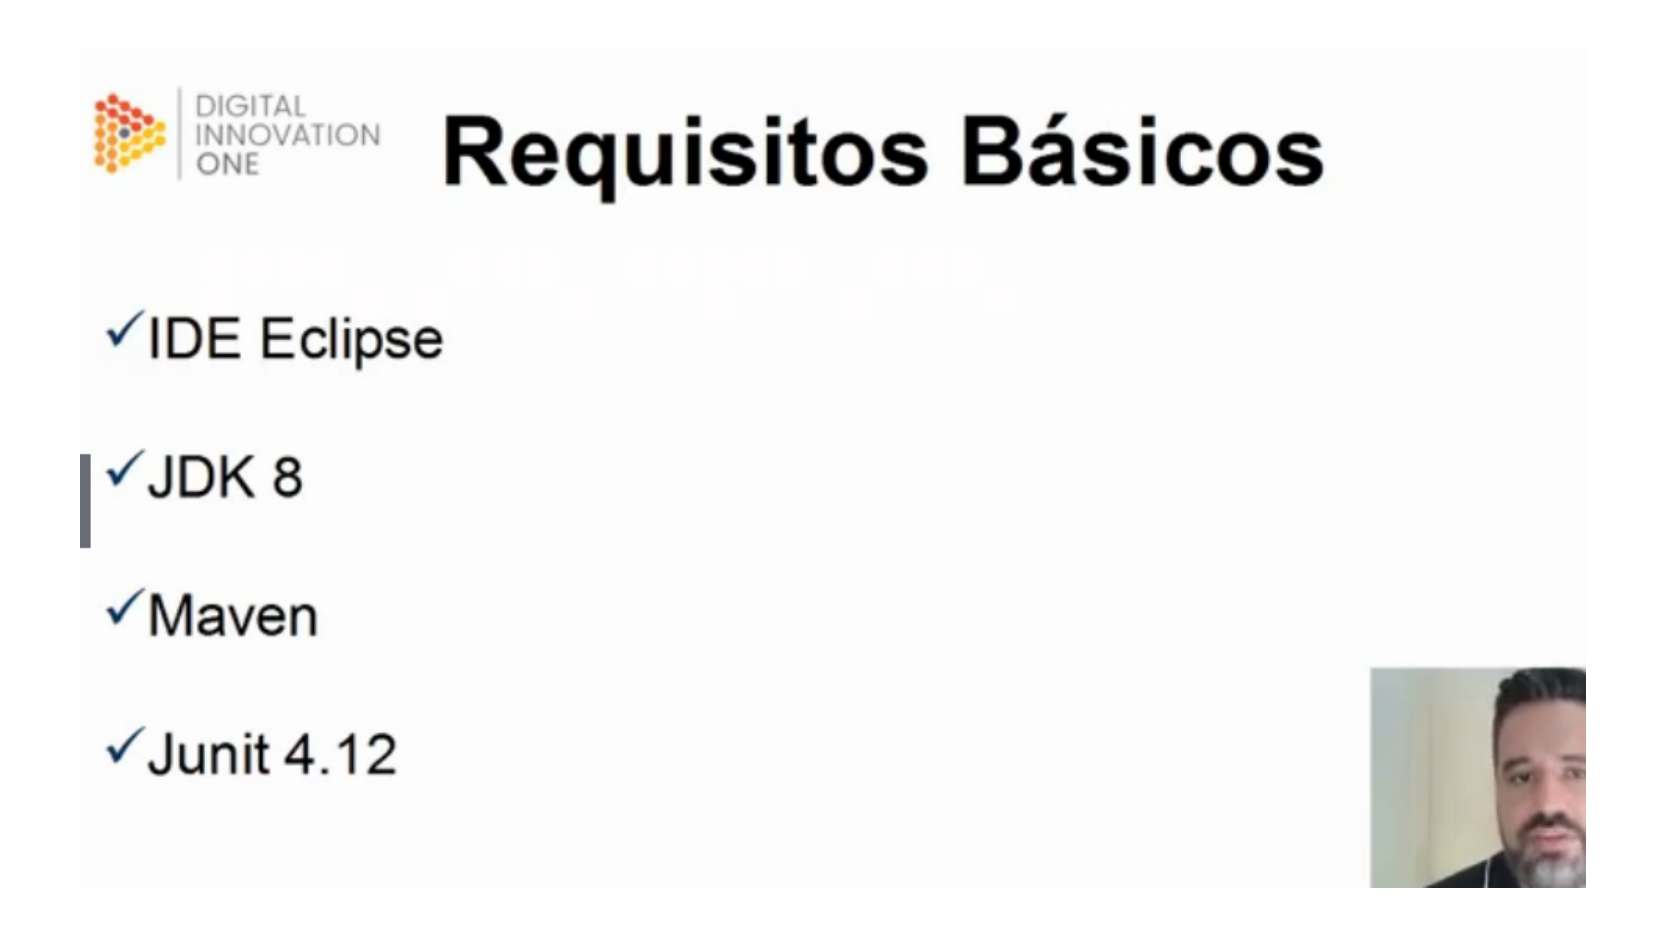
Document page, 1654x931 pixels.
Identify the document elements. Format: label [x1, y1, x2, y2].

picture [80, 49, 1586, 888]
